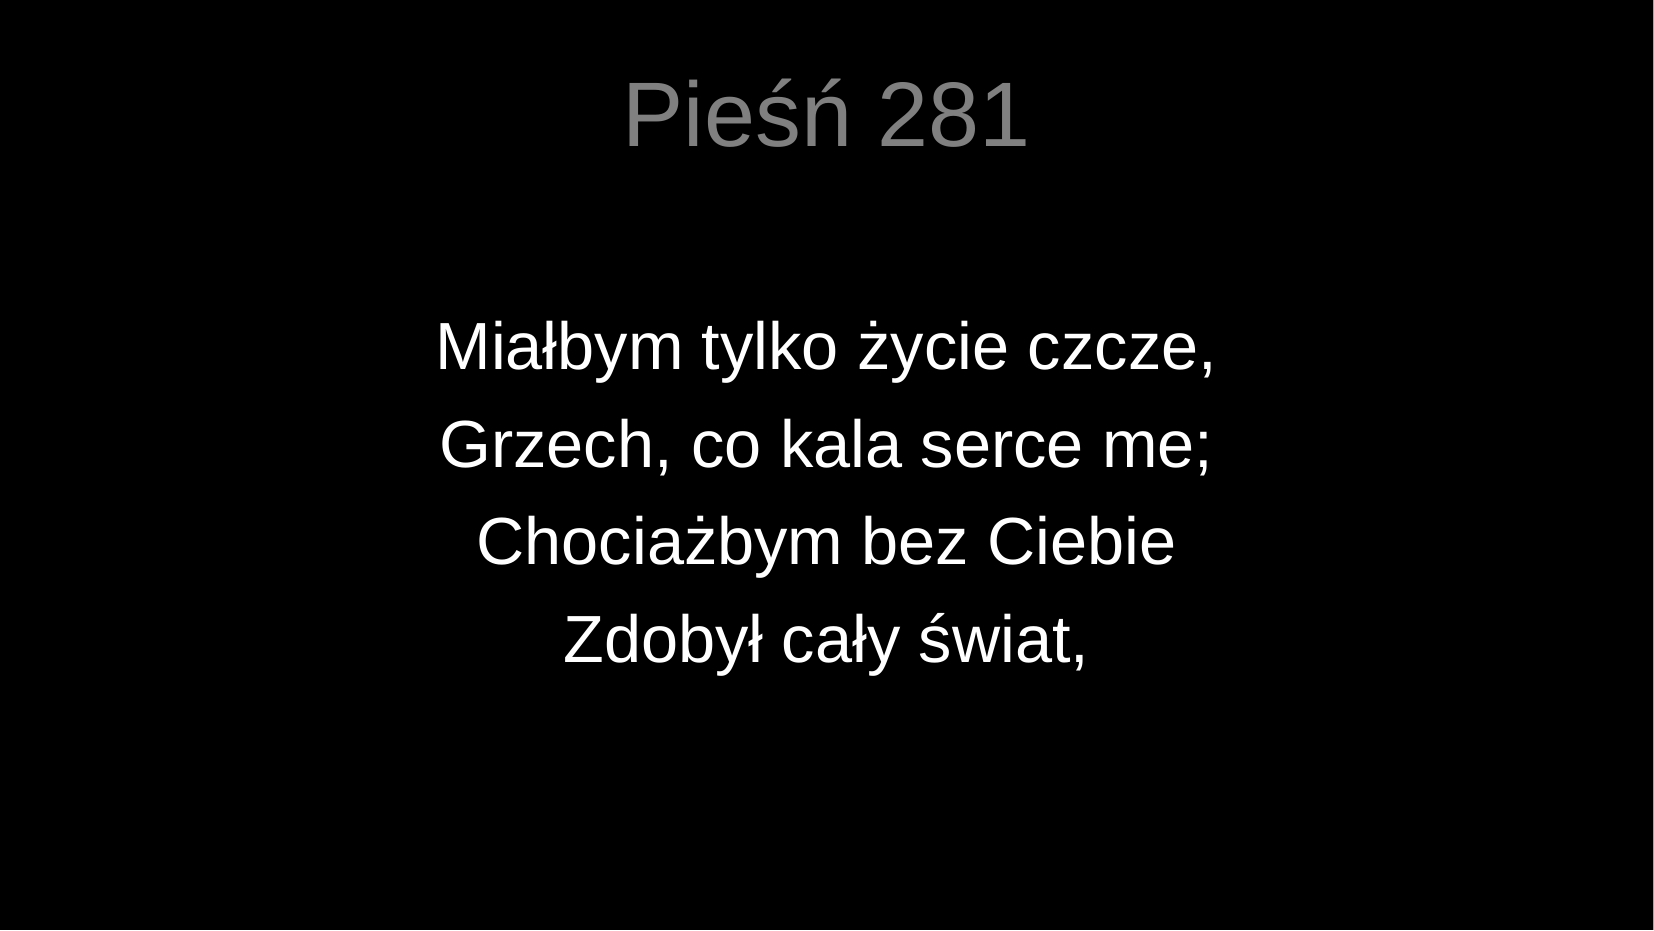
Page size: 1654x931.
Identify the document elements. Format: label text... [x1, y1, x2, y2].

subtitle Miałbym tylko życie czcze, Grzech, co kala serce me; Chociażbym bez Ciebie Zdobył cały świat, [82, 217, 1571, 757]
title Pieśń 281 [82, 37, 1571, 193]
